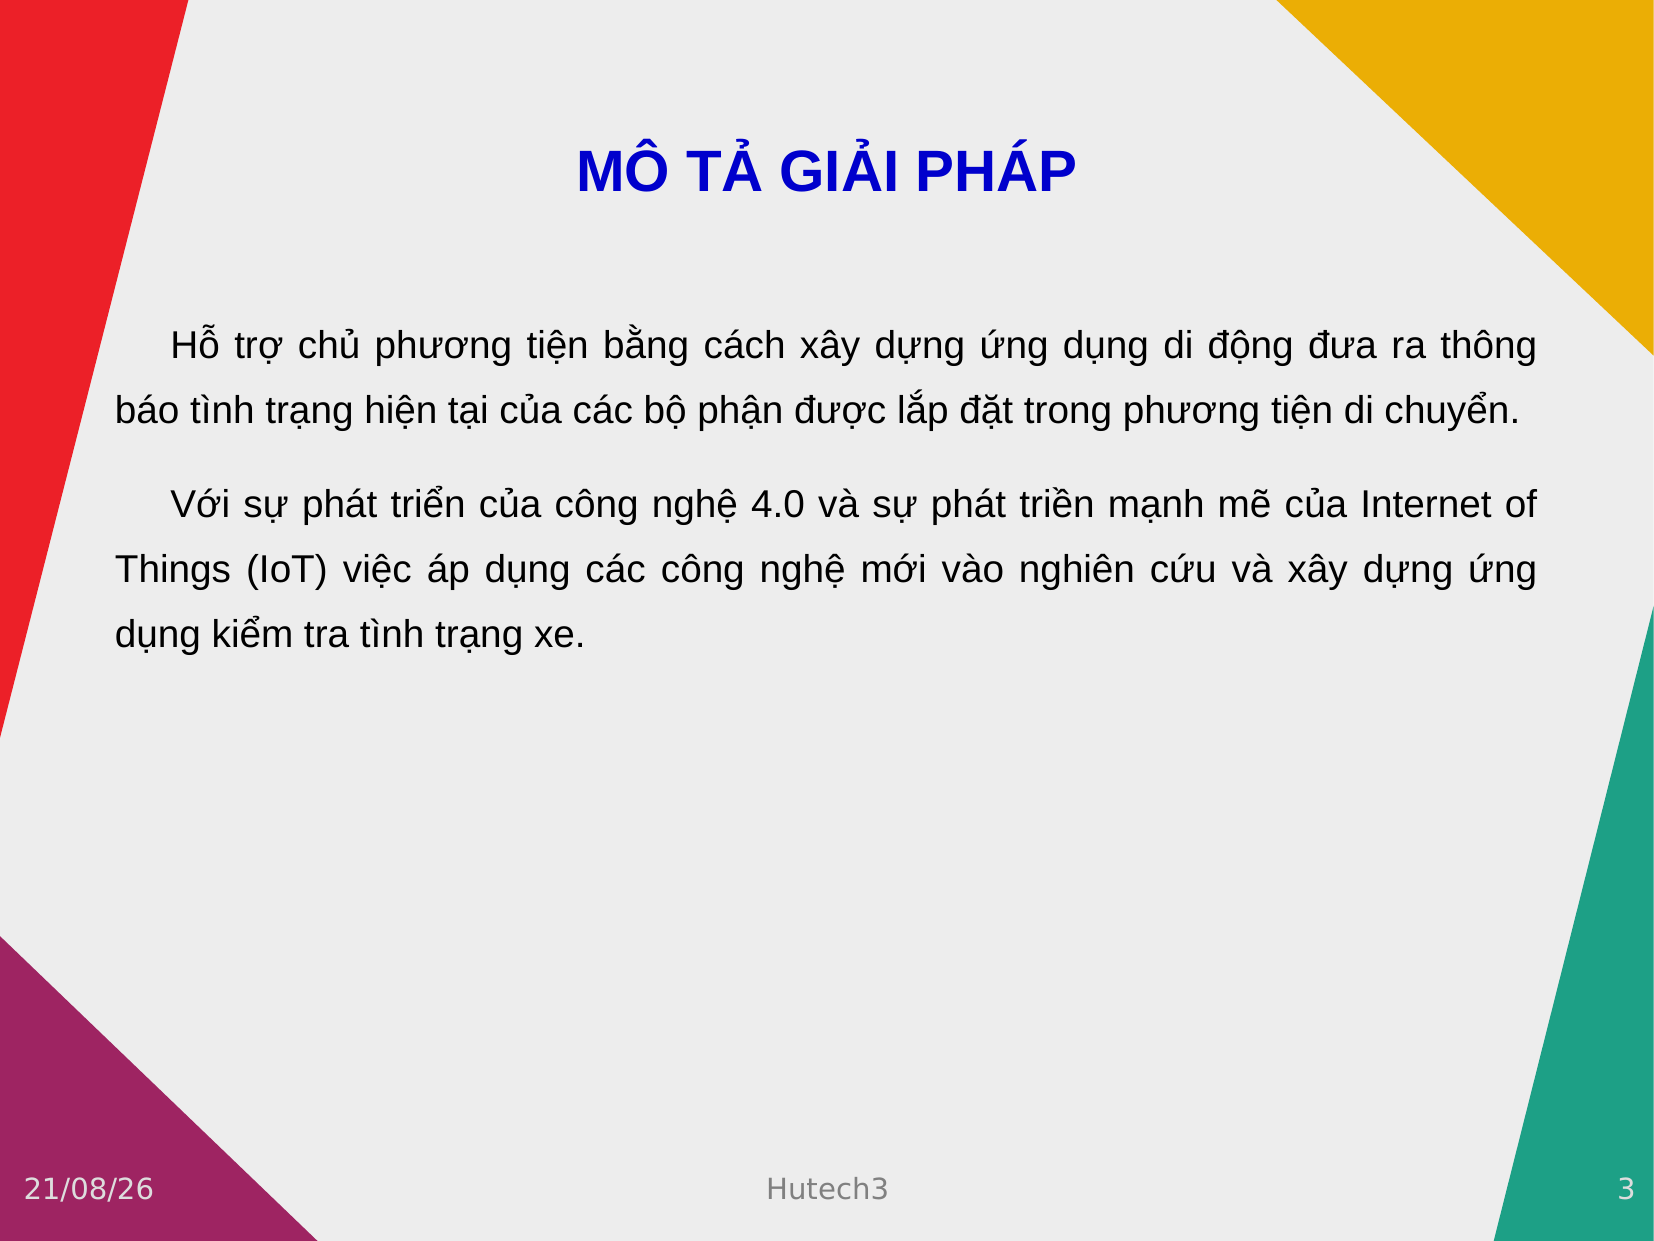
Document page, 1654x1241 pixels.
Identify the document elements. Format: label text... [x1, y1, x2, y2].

list Hỗ trợ chủ phương tiện bằng cách xây dựng ứng dụng di động đưa ra thông báo tình trạng hiện tại của các bộ phận được lắp đặt trong phương tiện di chuyển. Với sự phát triển của công nghệ 4.0 và sự phát triền mạnh mẽ của Internet of Things (IoT) việc áp dụng các công nghệ mới vào nghiên cứu và xây dựng ứng dụng kiểm tra tình trạng xe. [114, 302, 1539, 1033]
title MÔ TẢ GIẢI PHÁP [114, 73, 1539, 271]
